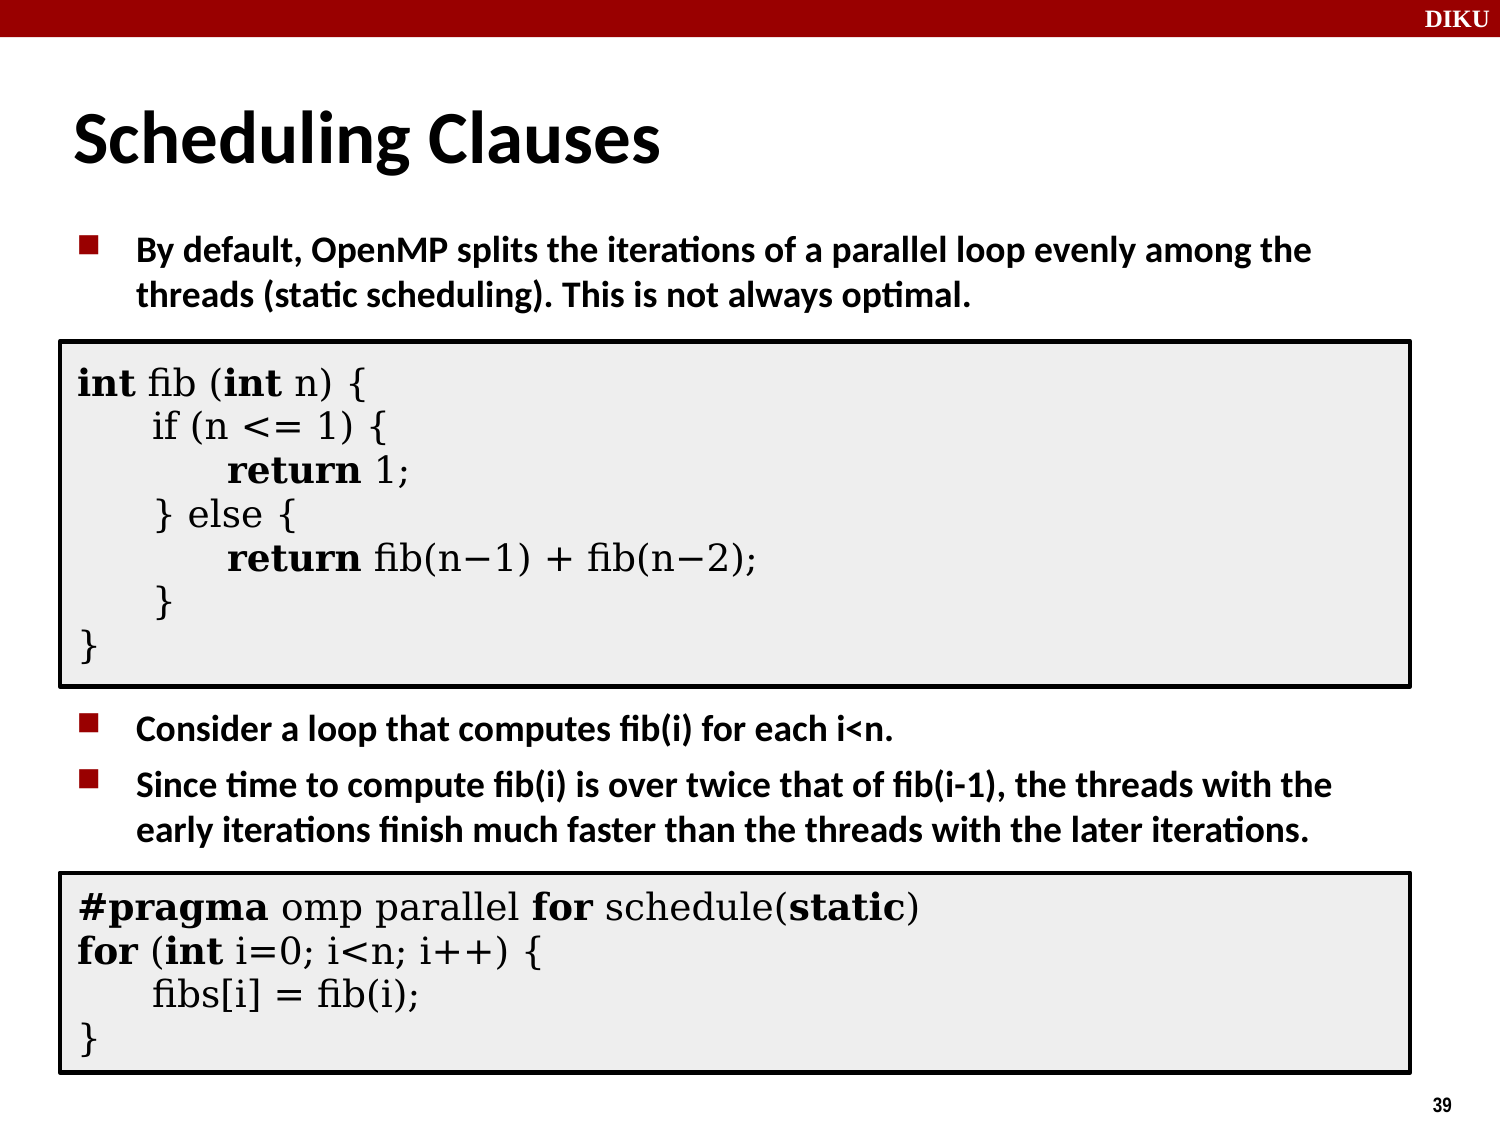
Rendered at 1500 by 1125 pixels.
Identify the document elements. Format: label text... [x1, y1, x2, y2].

text_box By default, OpenMP splits the iterations of a parallel loop evenly among the threads (static scheduling). This is not always optimal. [65, 218, 1361, 413]
text_box Consider a loop that computes fib(i) for each i<n. Since time to compute fib(i) is over twice that of fib(i-1), the threads with the early iterations finish much faster than the threads with the later iterations. [65, 696, 1361, 872]
text_box #pragma omp parallel for schedule(static) for (int i=0; i<n; i++) { fibs[i] = fib(i); } [60, 872, 1411, 1073]
text_box Scheduling Clauses [58, 71, 1304, 197]
text_box int fib (int n) { if (n <= 1) { return 1; } else { return fib(n−1) + fib(n−2); } } [60, 341, 1411, 687]
